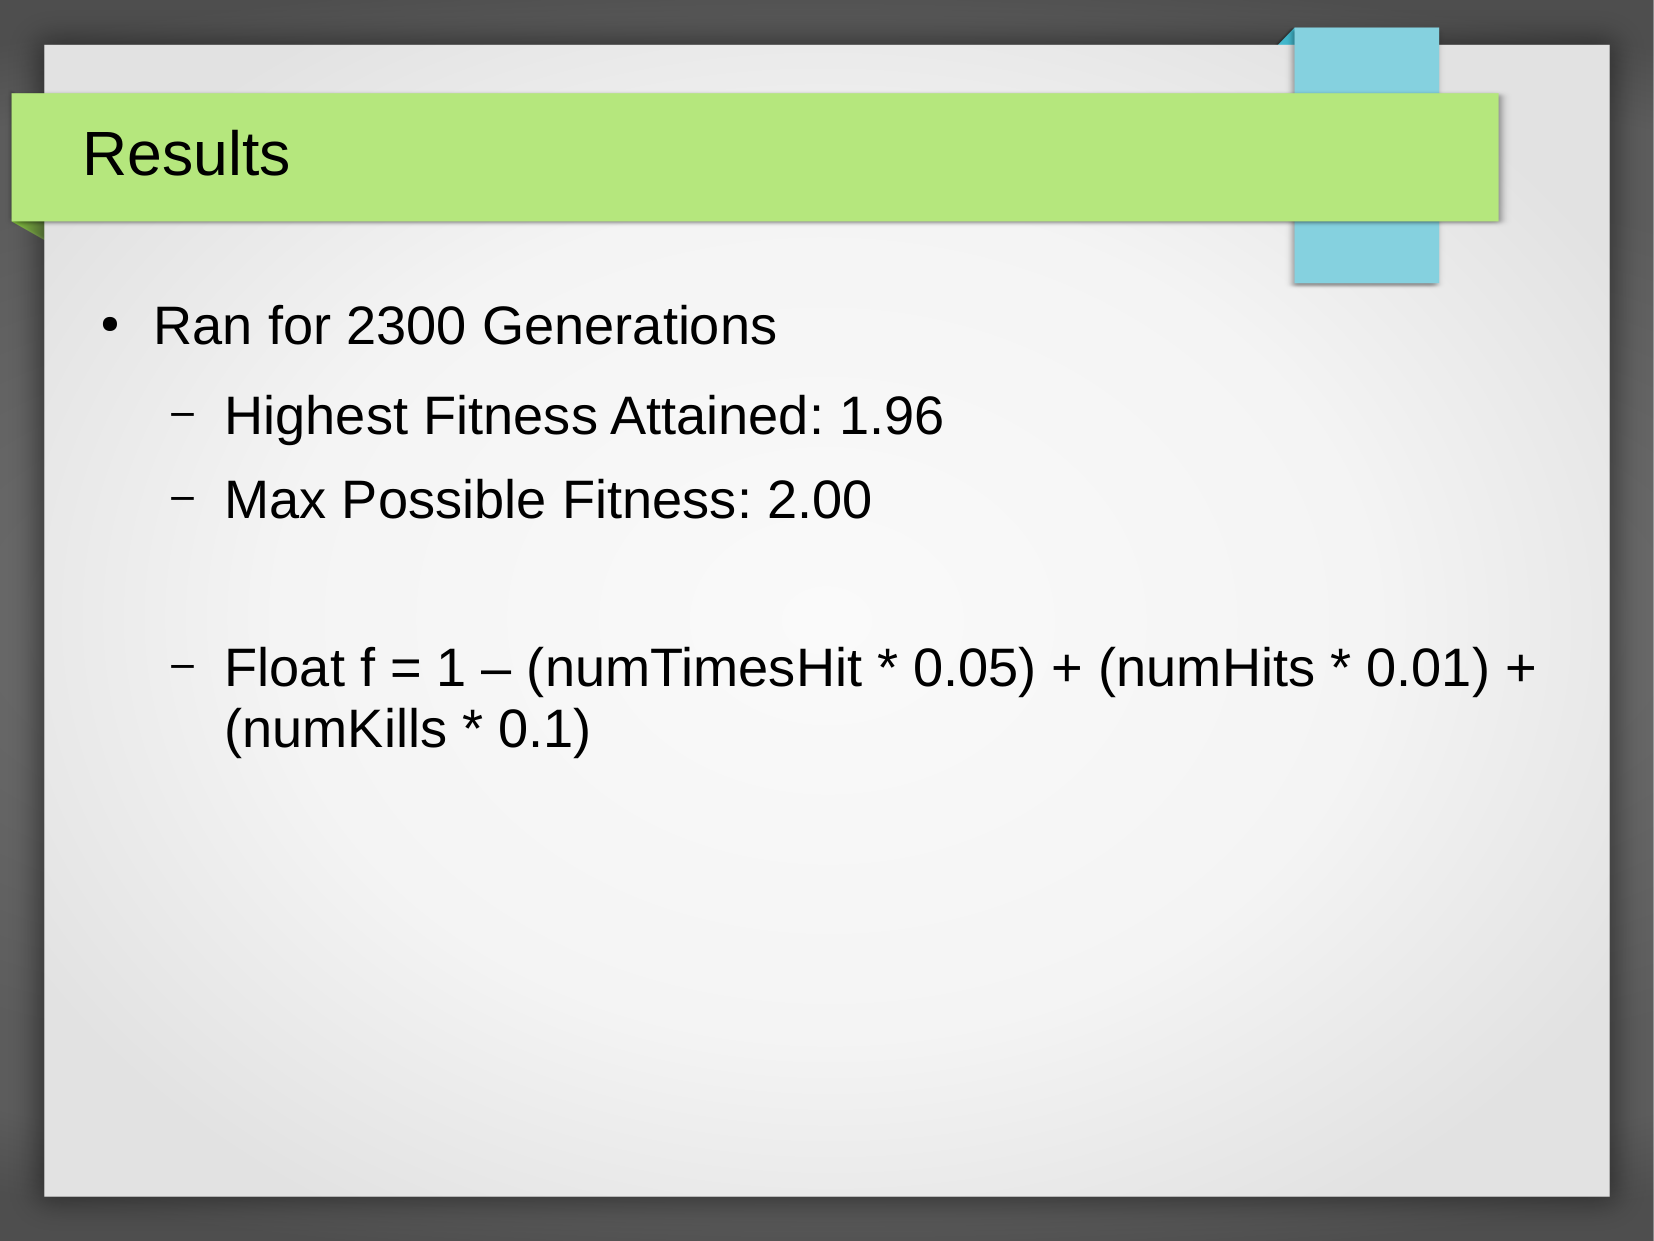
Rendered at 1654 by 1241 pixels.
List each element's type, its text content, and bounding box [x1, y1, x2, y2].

picture [0, 0, 1654, 1241]
title Results [82, 94, 1264, 213]
list Ran for 2300 Generations Highest Fitness Attained: 1.96 Max Possible Fitness: 2.00 Float f = 1 – (numTimesHit * 0.05) + (numHits * 0.01) + (numKills * 0.1) [82, 295, 1571, 1015]
